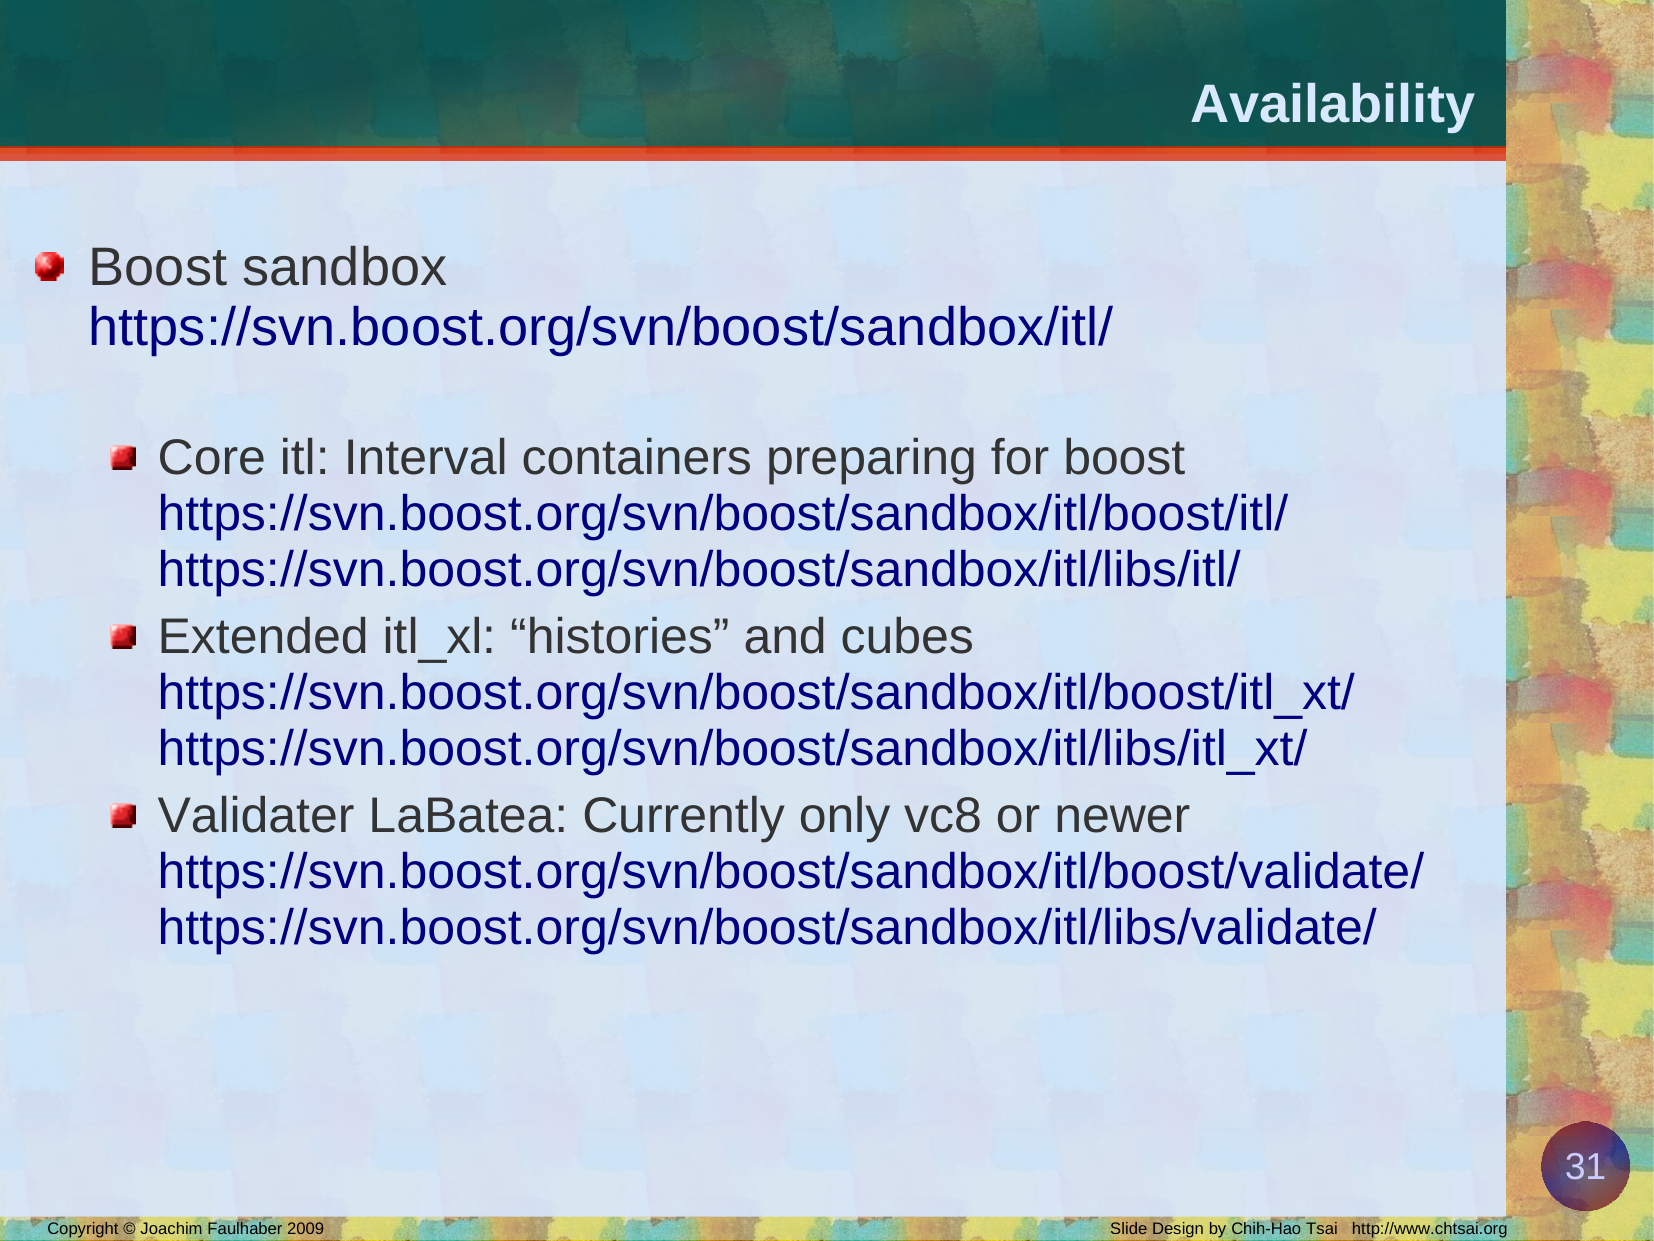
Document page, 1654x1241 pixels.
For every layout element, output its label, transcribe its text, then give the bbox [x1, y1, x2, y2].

title Availability [29, 59, 1477, 148]
list Boost sandbox https://svn.boost.org/svn/boost/sandbox/itl/ Core itl: Interval containers preparing for boost https://svn.boost.org/svn/boost/sandbox/itl/boost/itl/ https://svn.boost.org/svn/boost/sandbox/itl/libs/itl/ Extended itl_xl: “histories” and cubes https://svn.boost.org/svn/boost/sandbox/itl/boost/itl_xt/ https://svn.boost.org/svn/boost/sandbox/itl/libs/itl_xt/ Validater LaBatea: Currently only vc8 or newer https://svn.boost.org/svn/boost/sandbox/itl/boost/validate/https://svn.boost.org/svn/boost/sandbox/itl/libs/validate/ [35, 236, 1477, 1182]
